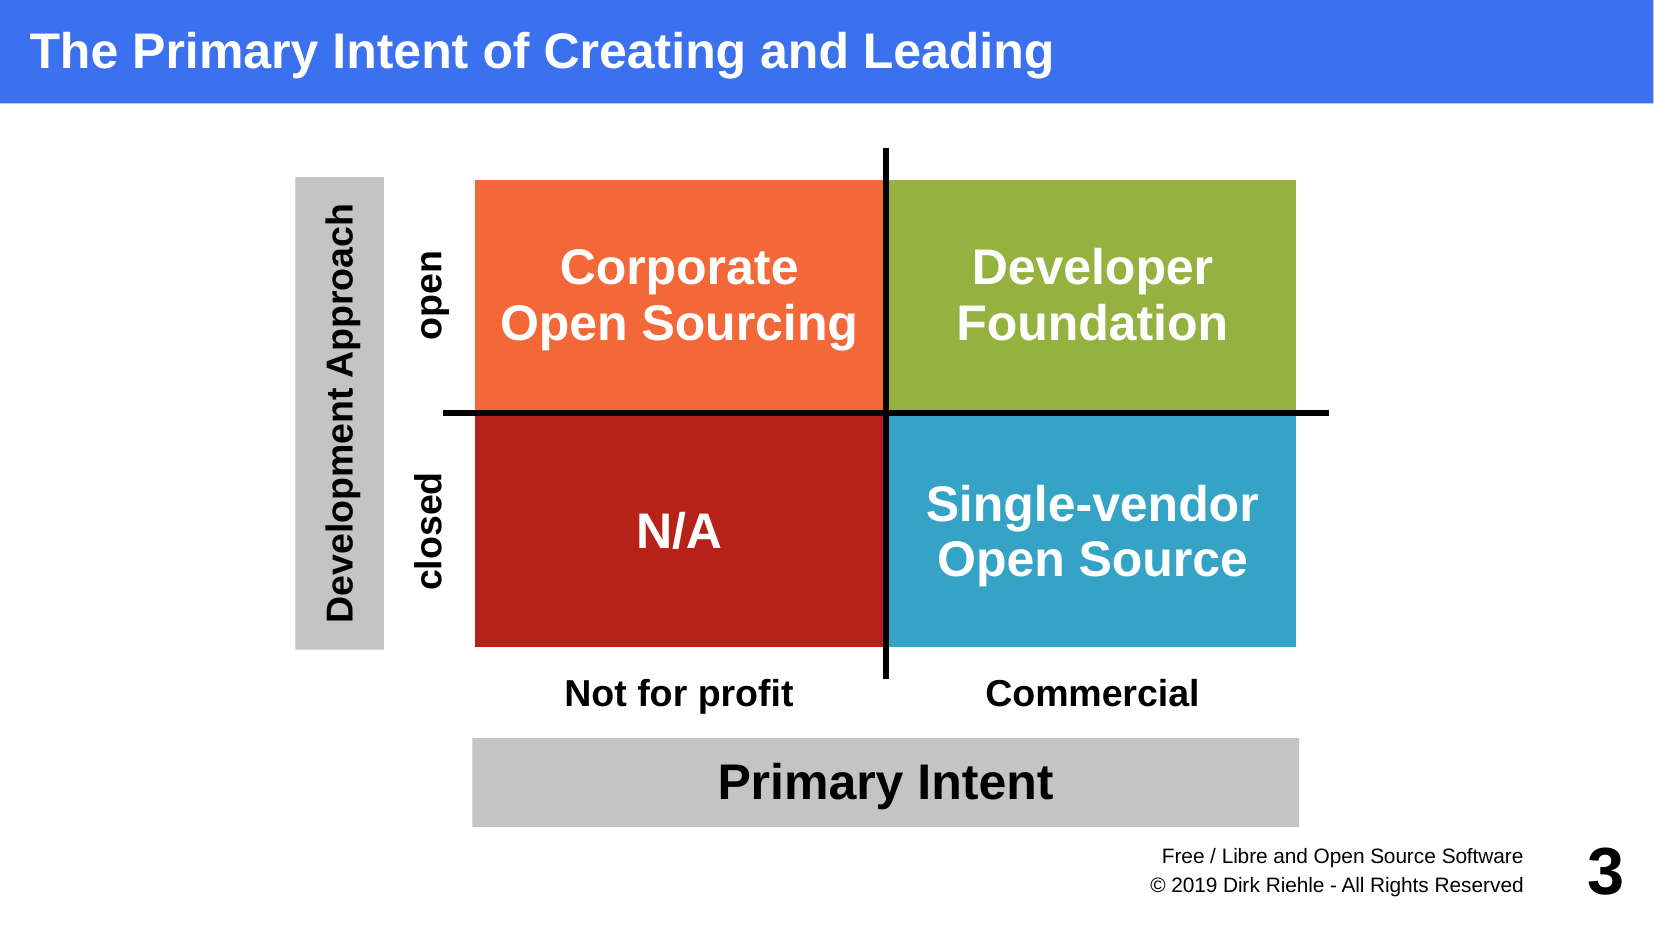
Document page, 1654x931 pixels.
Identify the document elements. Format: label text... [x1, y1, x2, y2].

text_box closed [384, 414, 473, 650]
text_box Development Approach [295, 177, 384, 650]
text_box open [384, 177, 473, 414]
text_box N/A [473, 416, 883, 649]
text_box Primary Intent [472, 738, 1300, 827]
text_box Commercial [885, 649, 1300, 738]
text_box Corporate Open Sourcing [473, 177, 883, 410]
text_box Developer Foundation [889, 177, 1300, 410]
text_box Single-vendor Open Source [889, 416, 1300, 649]
text_box Not for profit [472, 649, 885, 738]
title The Primary Intent of Creating and Leading [0, 0, 1654, 104]
